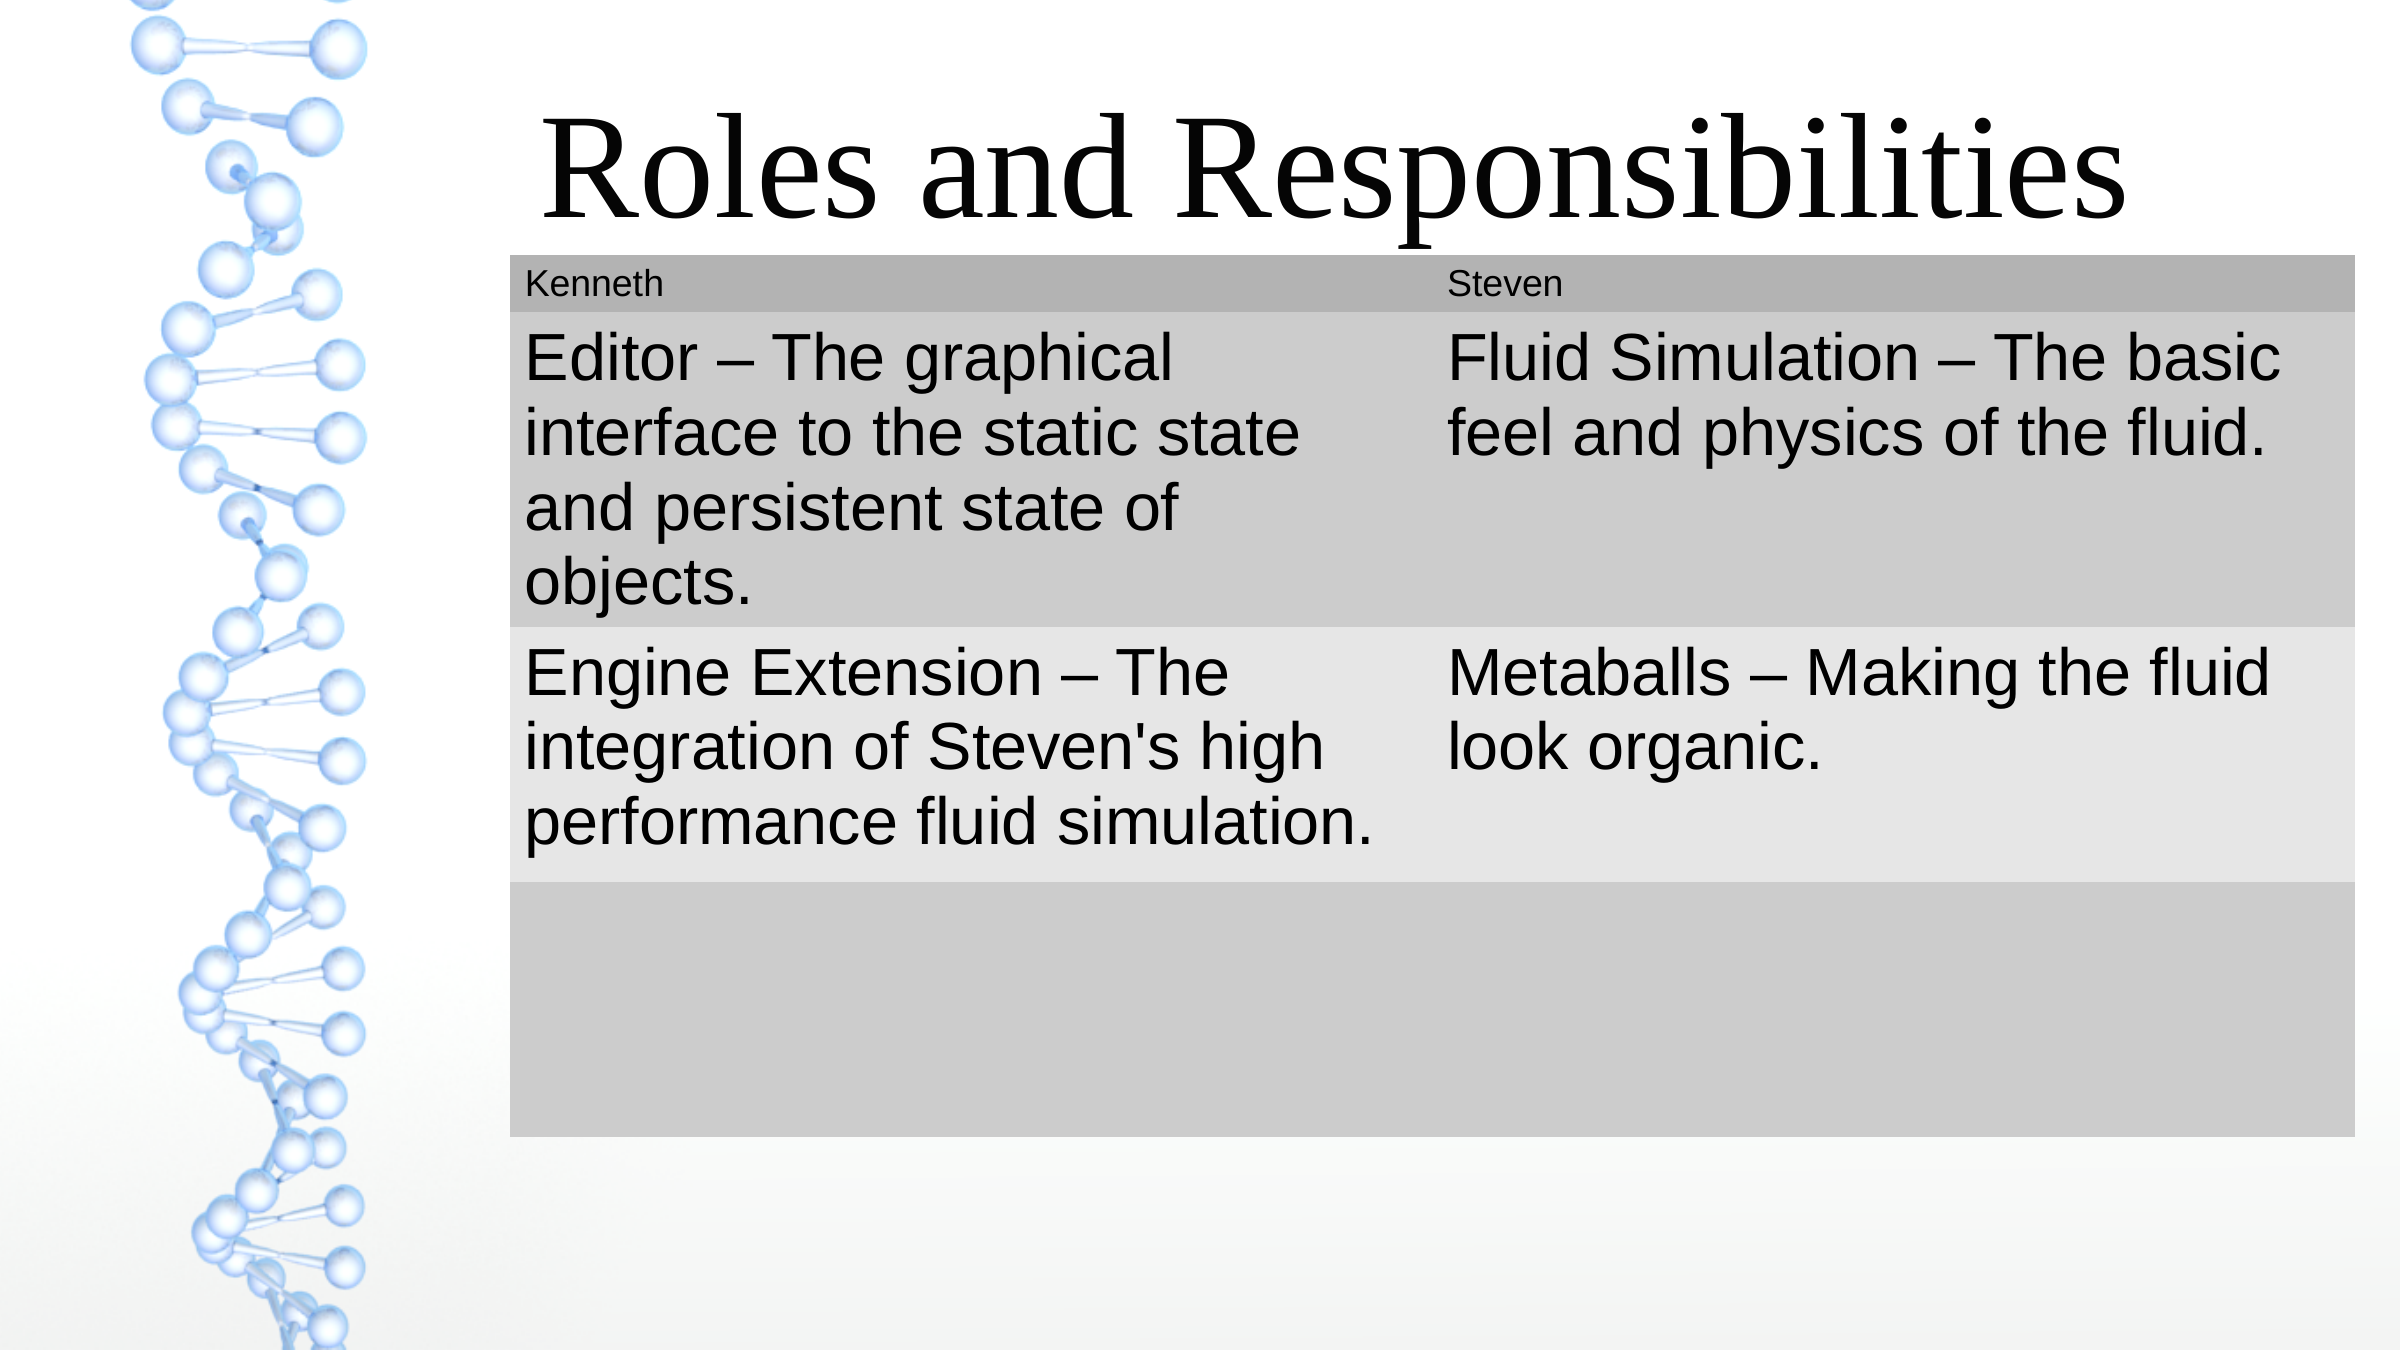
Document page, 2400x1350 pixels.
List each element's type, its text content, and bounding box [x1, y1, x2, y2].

table_cell Metaballs – Making the fluid look organic. [1432, 627, 2355, 882]
table_cell Fluid Simulation – The basic feel and physics of the fluid. [1432, 312, 2355, 627]
table_cell [510, 882, 1432, 1137]
table_header Steven [1432, 255, 2355, 312]
table_header Kenneth [510, 255, 1432, 312]
table_cell Editor – The graphical interface to the static state and persistent state of objects. [510, 312, 1432, 627]
table_cell Engine Extension – The integration of Steven's high performance fluid simulation. [510, 627, 1432, 882]
table_cell [1432, 882, 2355, 1137]
title Roles and Responsibilities [390, 53, 2280, 280]
picture [0, 0, 2400, 1350]
